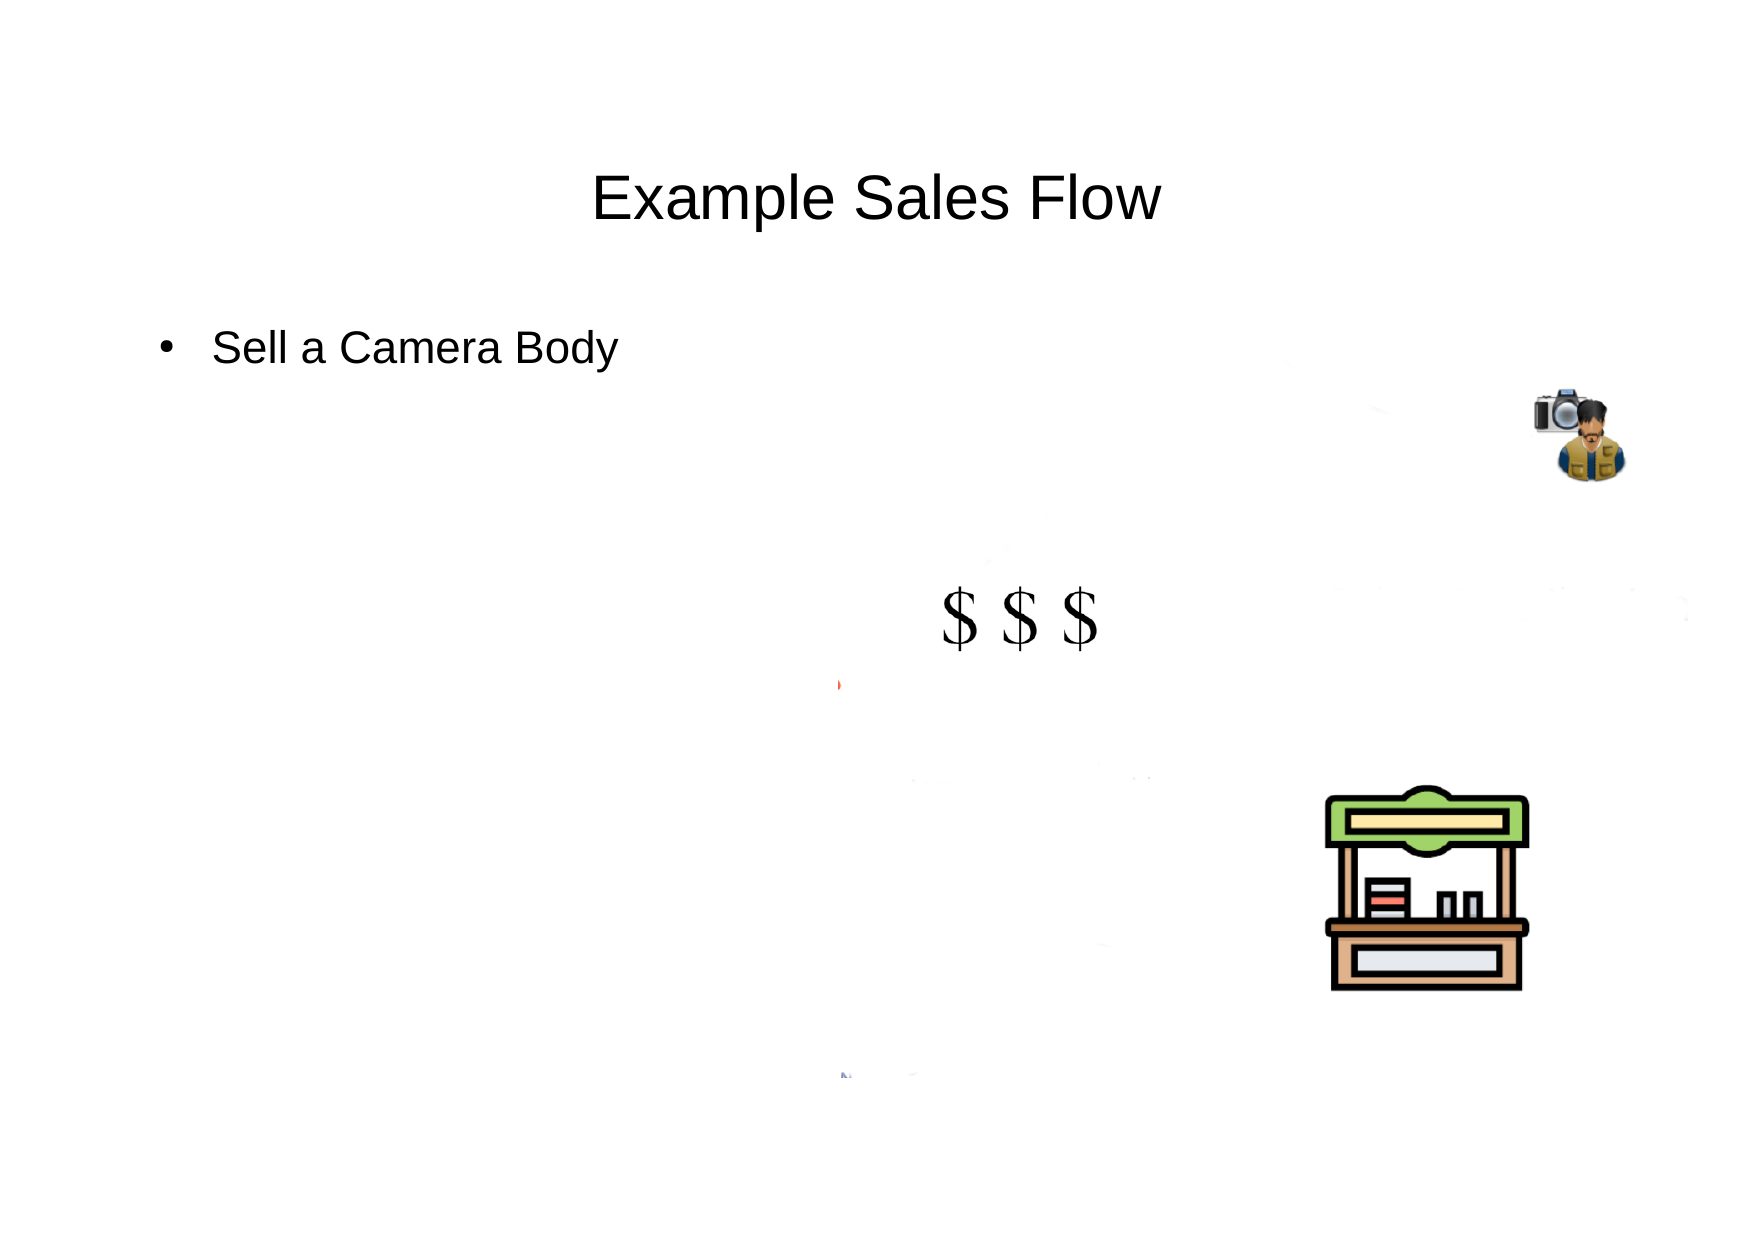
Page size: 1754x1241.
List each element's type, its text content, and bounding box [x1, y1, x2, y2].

title Example Sales Flow [140, 103, 1614, 292]
list Sell a Camera Body [140, 321, 1614, 973]
picture [838, 336, 1693, 1078]
